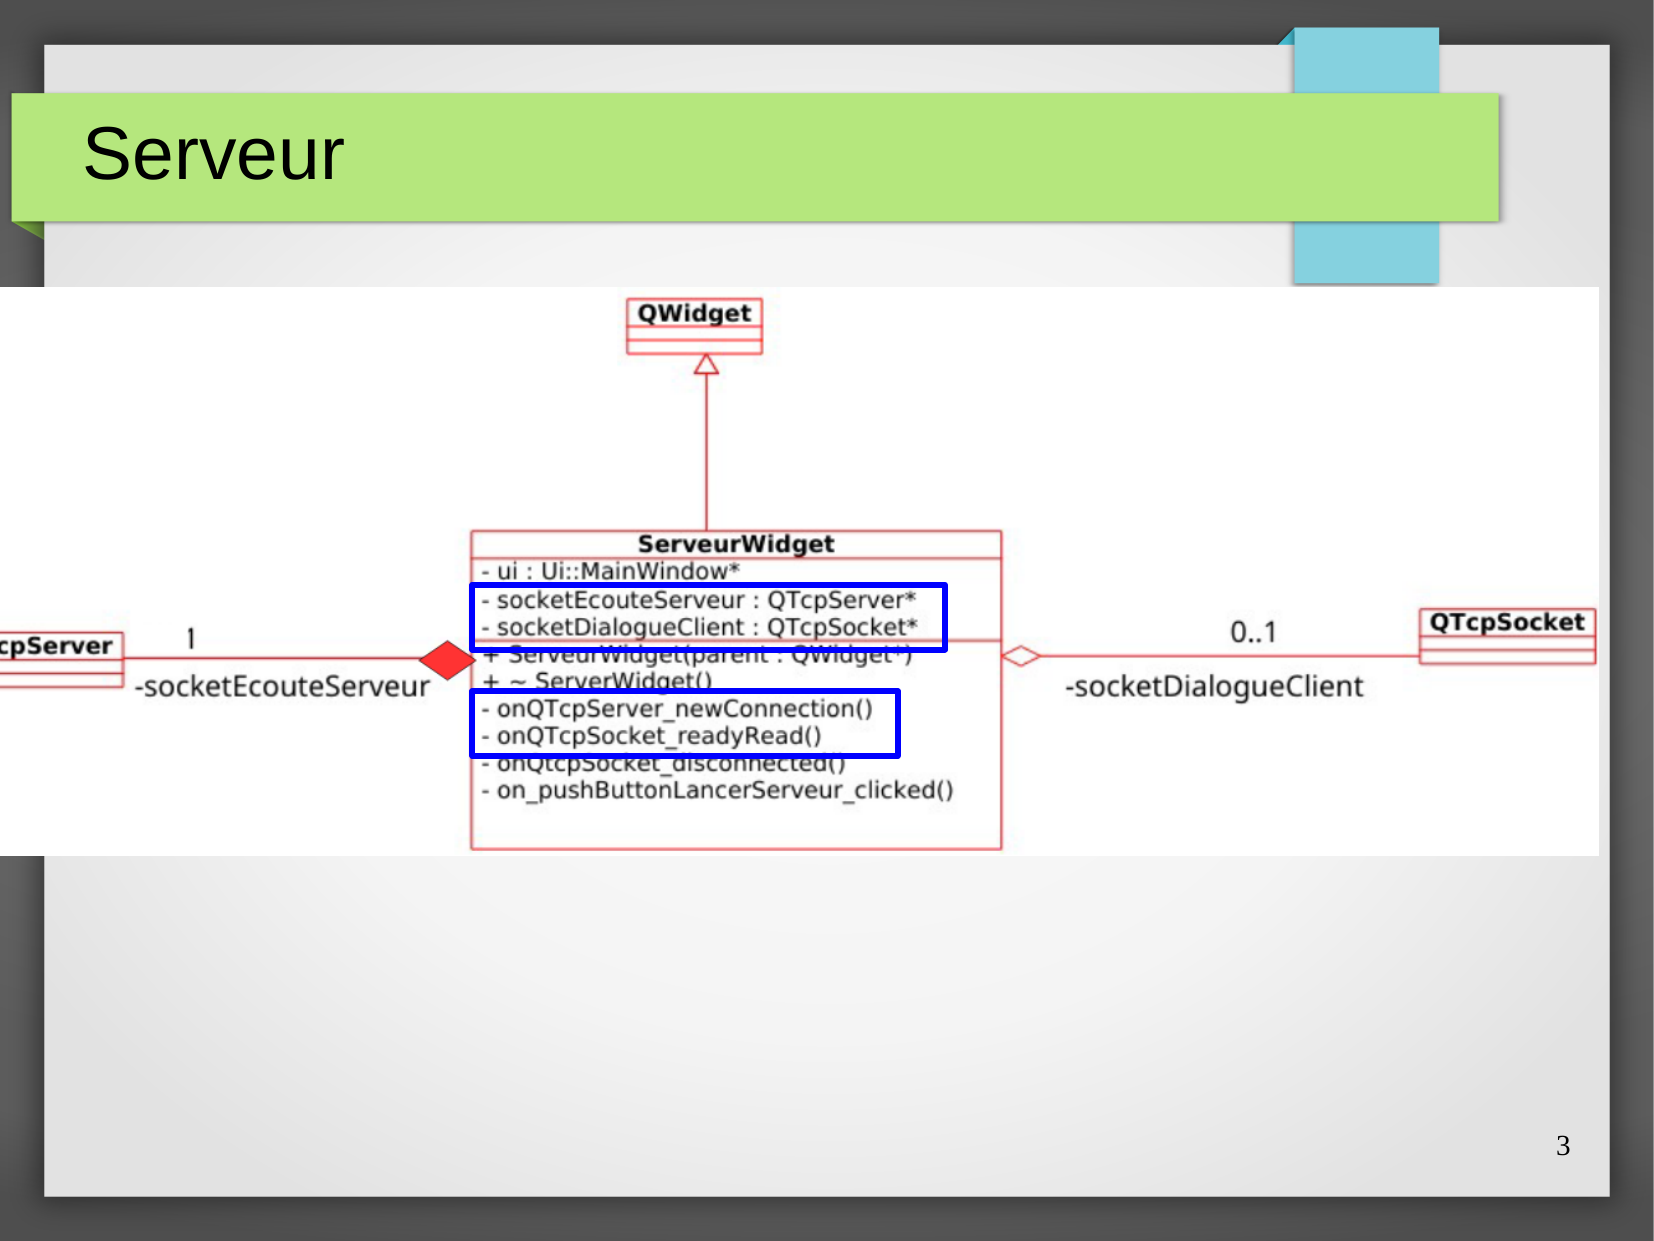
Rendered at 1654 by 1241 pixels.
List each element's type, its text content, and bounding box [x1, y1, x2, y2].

picture [0, 0, 1654, 1241]
title Serveur [82, 94, 1264, 213]
